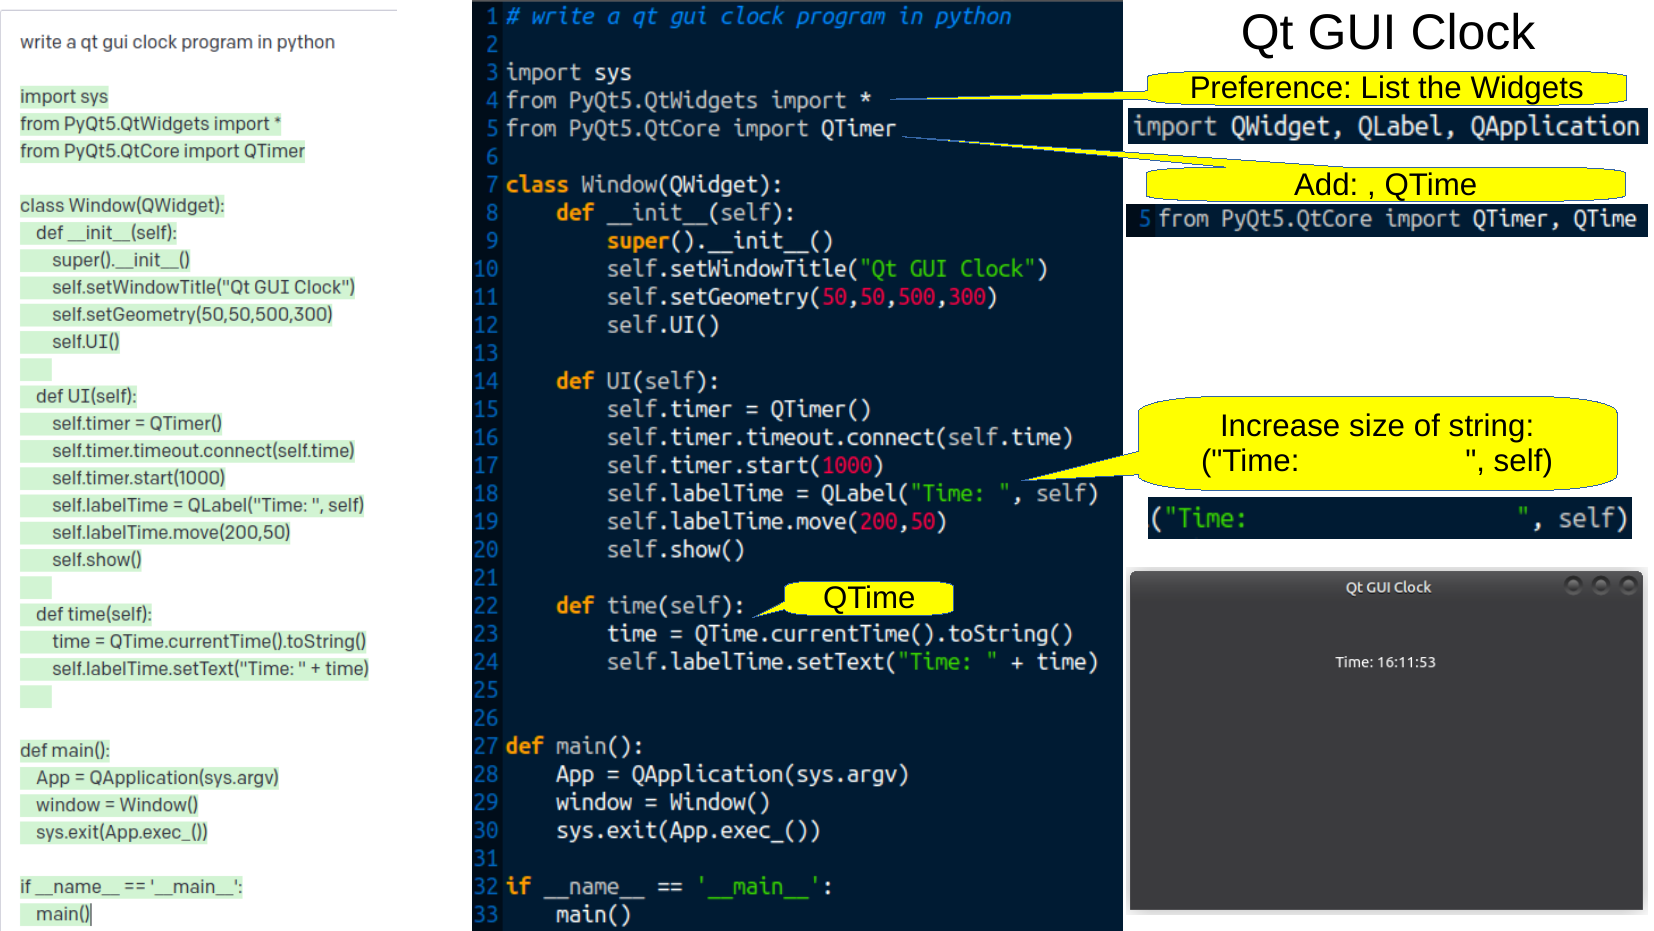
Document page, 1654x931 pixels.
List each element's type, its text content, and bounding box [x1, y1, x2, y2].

picture [1148, 497, 1632, 539]
text_box Increase size of string: ("Time: ", self) [1021, 396, 1618, 491]
title Qt GUI Clock [1123, 0, 1654, 66]
text_box QTime [752, 581, 954, 618]
picture [1126, 204, 1648, 237]
text_box Add: , QTime [902, 136, 1626, 202]
picture [472, 0, 1123, 931]
picture [1126, 567, 1648, 915]
picture [0, 3, 397, 931]
picture [1128, 108, 1648, 144]
text_box Preference: List the Widgets [890, 71, 1627, 106]
